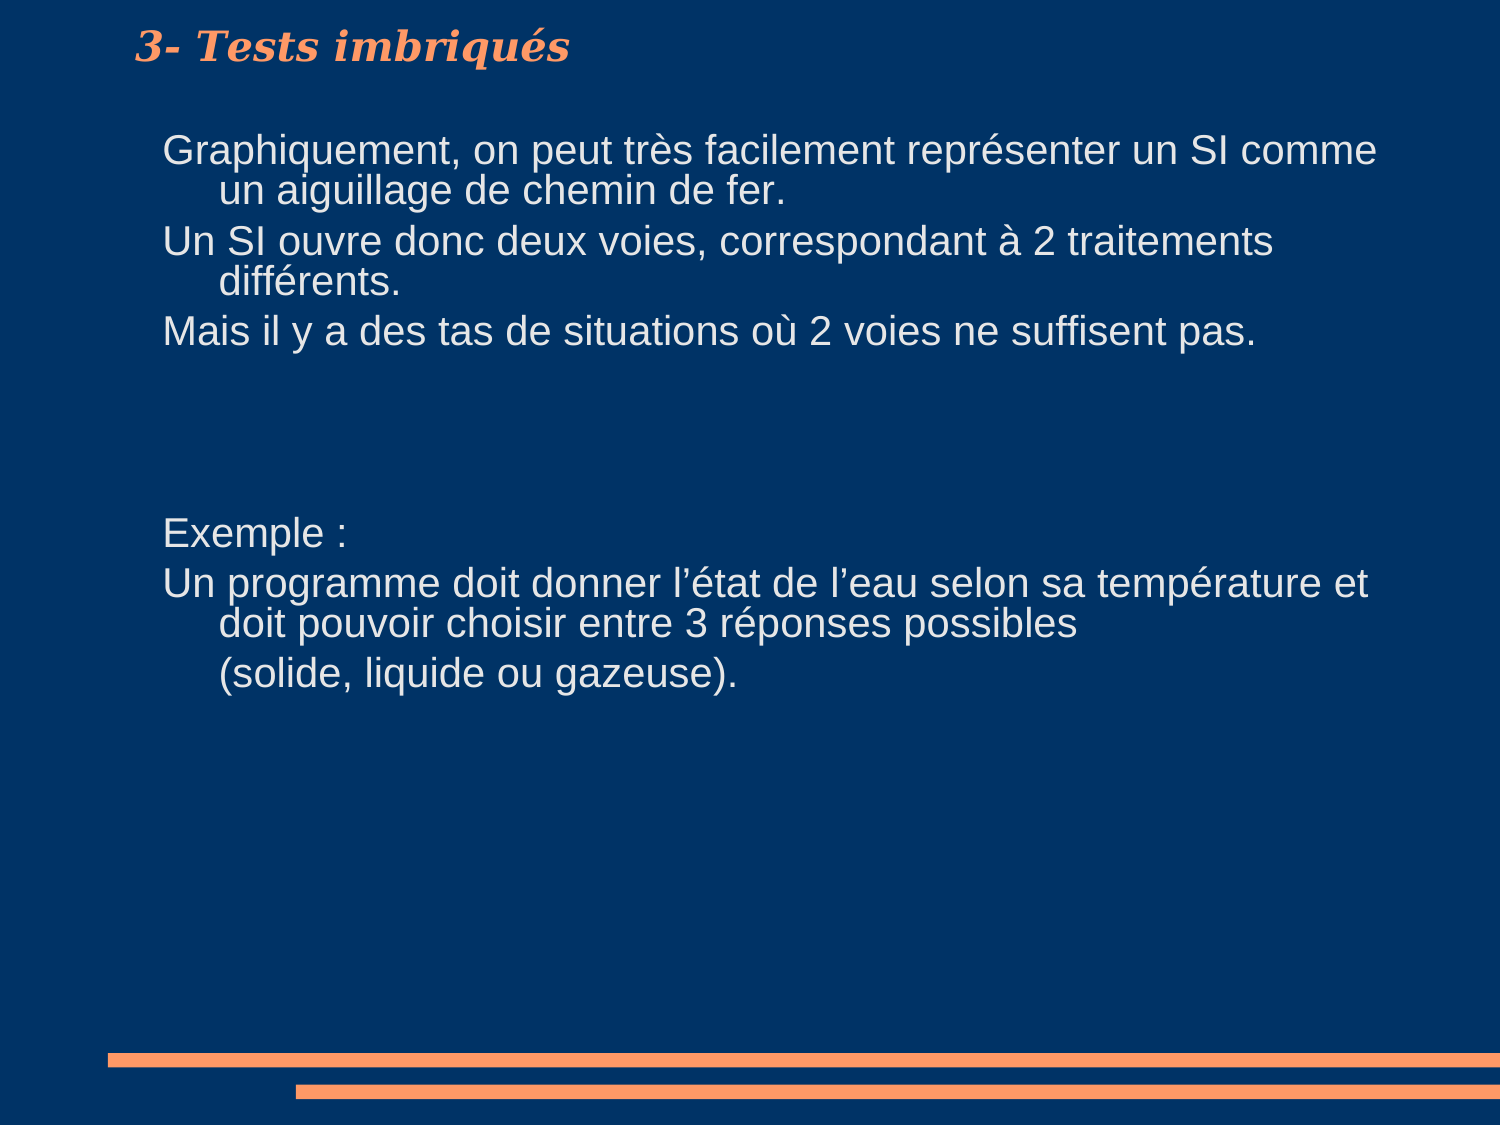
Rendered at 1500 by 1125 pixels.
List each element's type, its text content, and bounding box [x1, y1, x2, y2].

list Graphiquement, on peut très facilement représenter un SI comme un aiguillage de chemin de fer. Un SI ouvre donc deux voies, correspondant à 2 traitements différents. Mais il y a des tas de situations où 2 voies ne suffisent pas. Exemple : Un programme doit donner l’état de l’eau selon sa température et doit pouvoir choisir entre 3 réponses possibles (solide, liquide ou gazeuse). [147, 125, 1412, 965]
title 3- Tests imbriqués [100, 0, 1376, 91]
